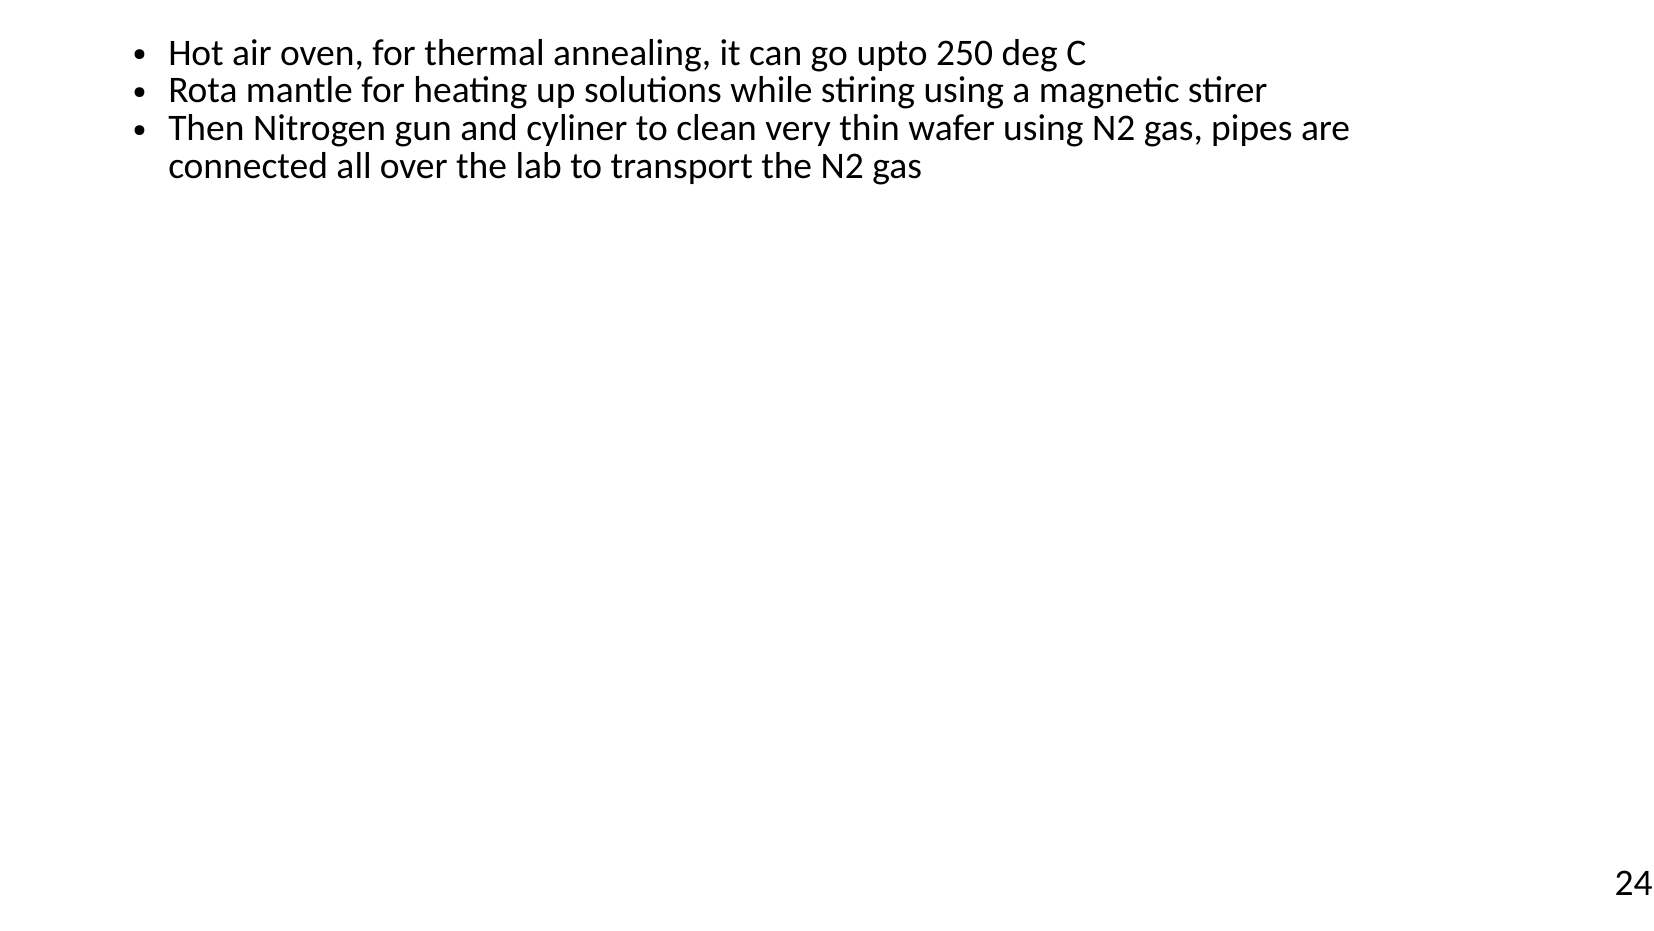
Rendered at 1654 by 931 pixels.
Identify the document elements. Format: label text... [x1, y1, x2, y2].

text_box Hot air oven, for thermal annealing, it can go upto 250 deg C Rota mantle for heating up solutions while stiring using a magnetic stirer Then Nitrogen gun and cyliner to clean very thin wafer using N2 gas, pipes are connected all over the lab to transport the N2 gas [118, 29, 1447, 196]
text_box <number> [1479, 860, 1654, 931]
